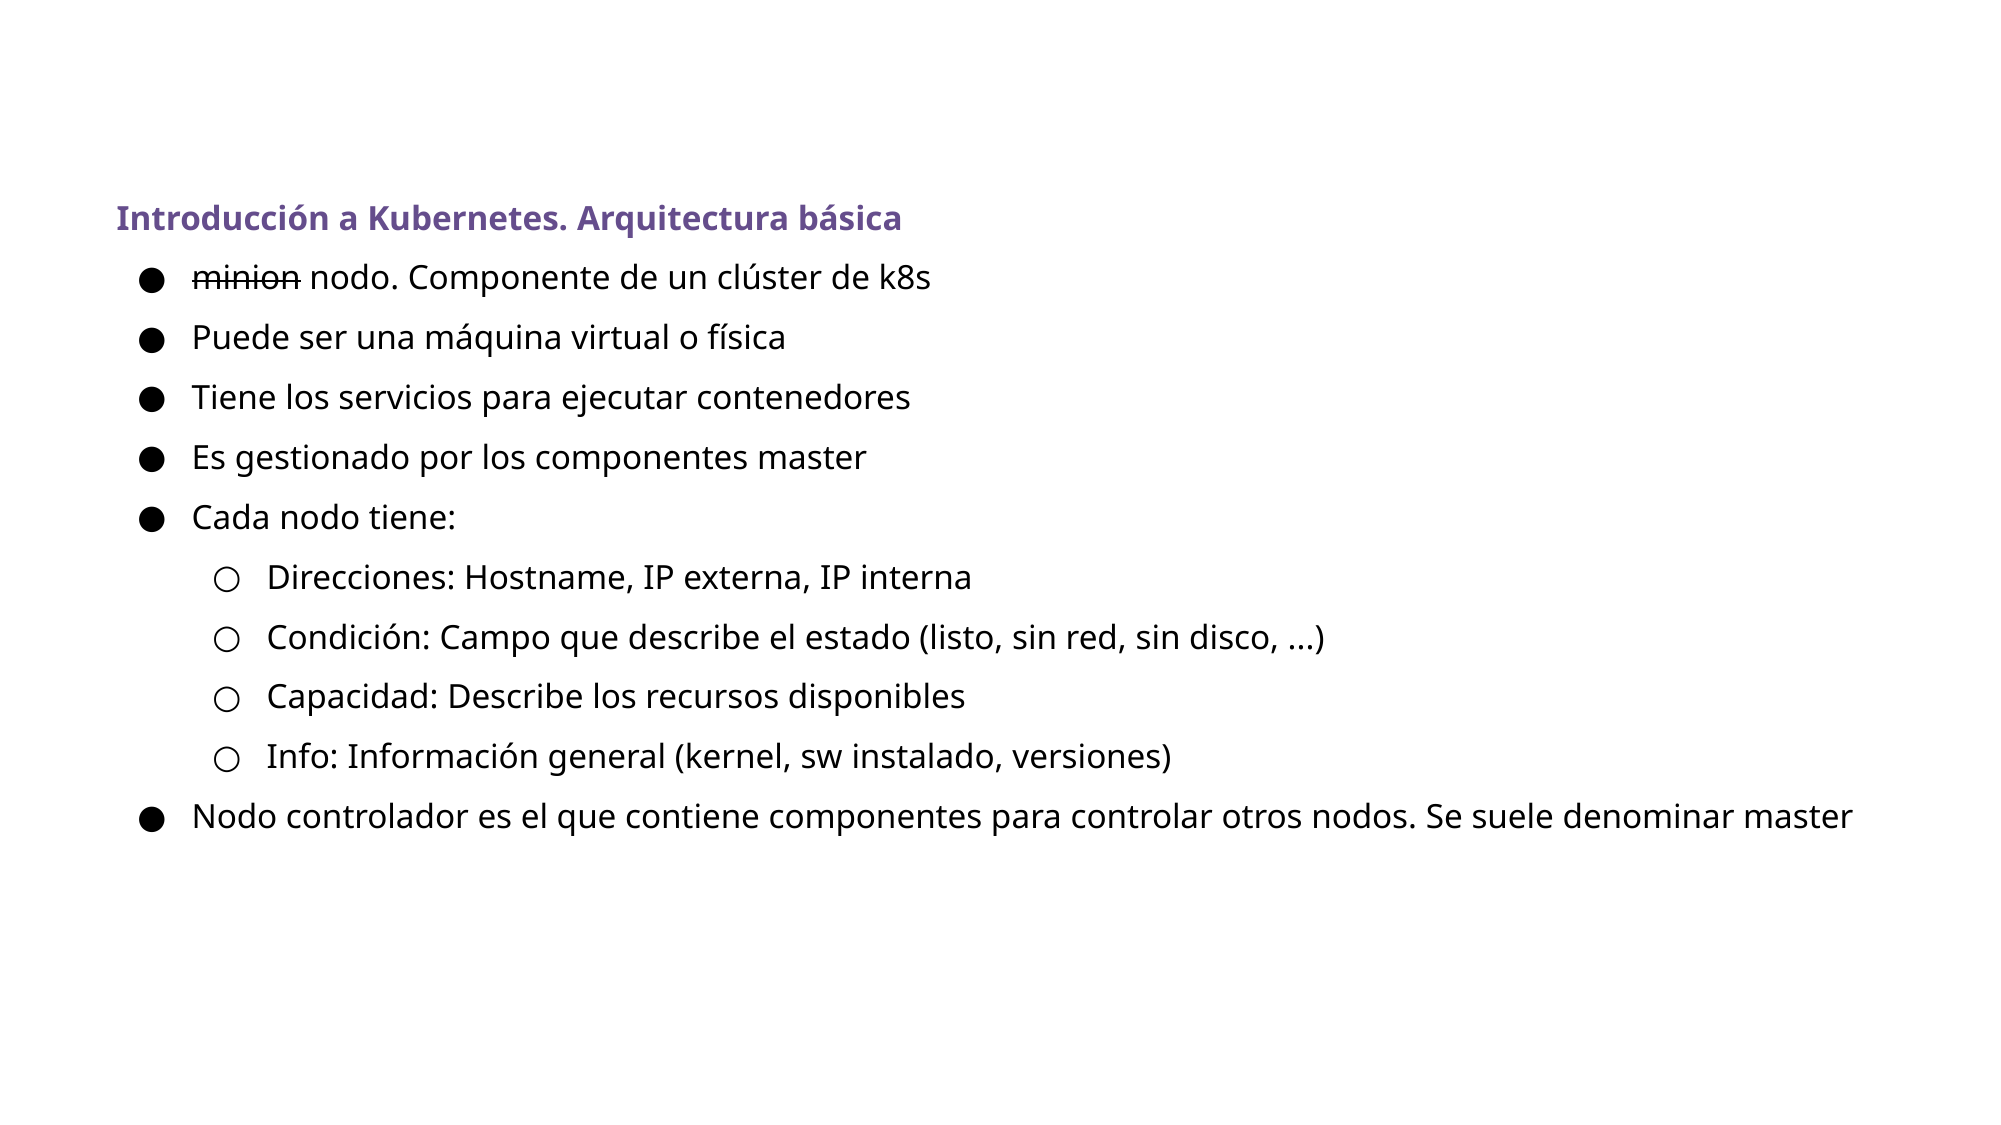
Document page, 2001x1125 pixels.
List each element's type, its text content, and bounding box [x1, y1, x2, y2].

text_box Introducción a Kubernetes. Arquitectura básica minion nodo. Componente de un clúster de k8s Puede ser una máquina virtual o fı́sica Tiene los servicios para ejecutar contenedores Es gestionado por los componentes master Cada nodo tiene: Direcciones: Hostname, IP externa, IP interna Condición: Campo que describe el estado (listo, sin red, sin disco, ...) Capacidad: Describe los recursos disponibles Info: Información general (kernel, sw instalado, versiones) Nodo controlador es el que contiene componentes para controlar otros nodos. Se suele denominar master [101, 169, 1977, 382]
